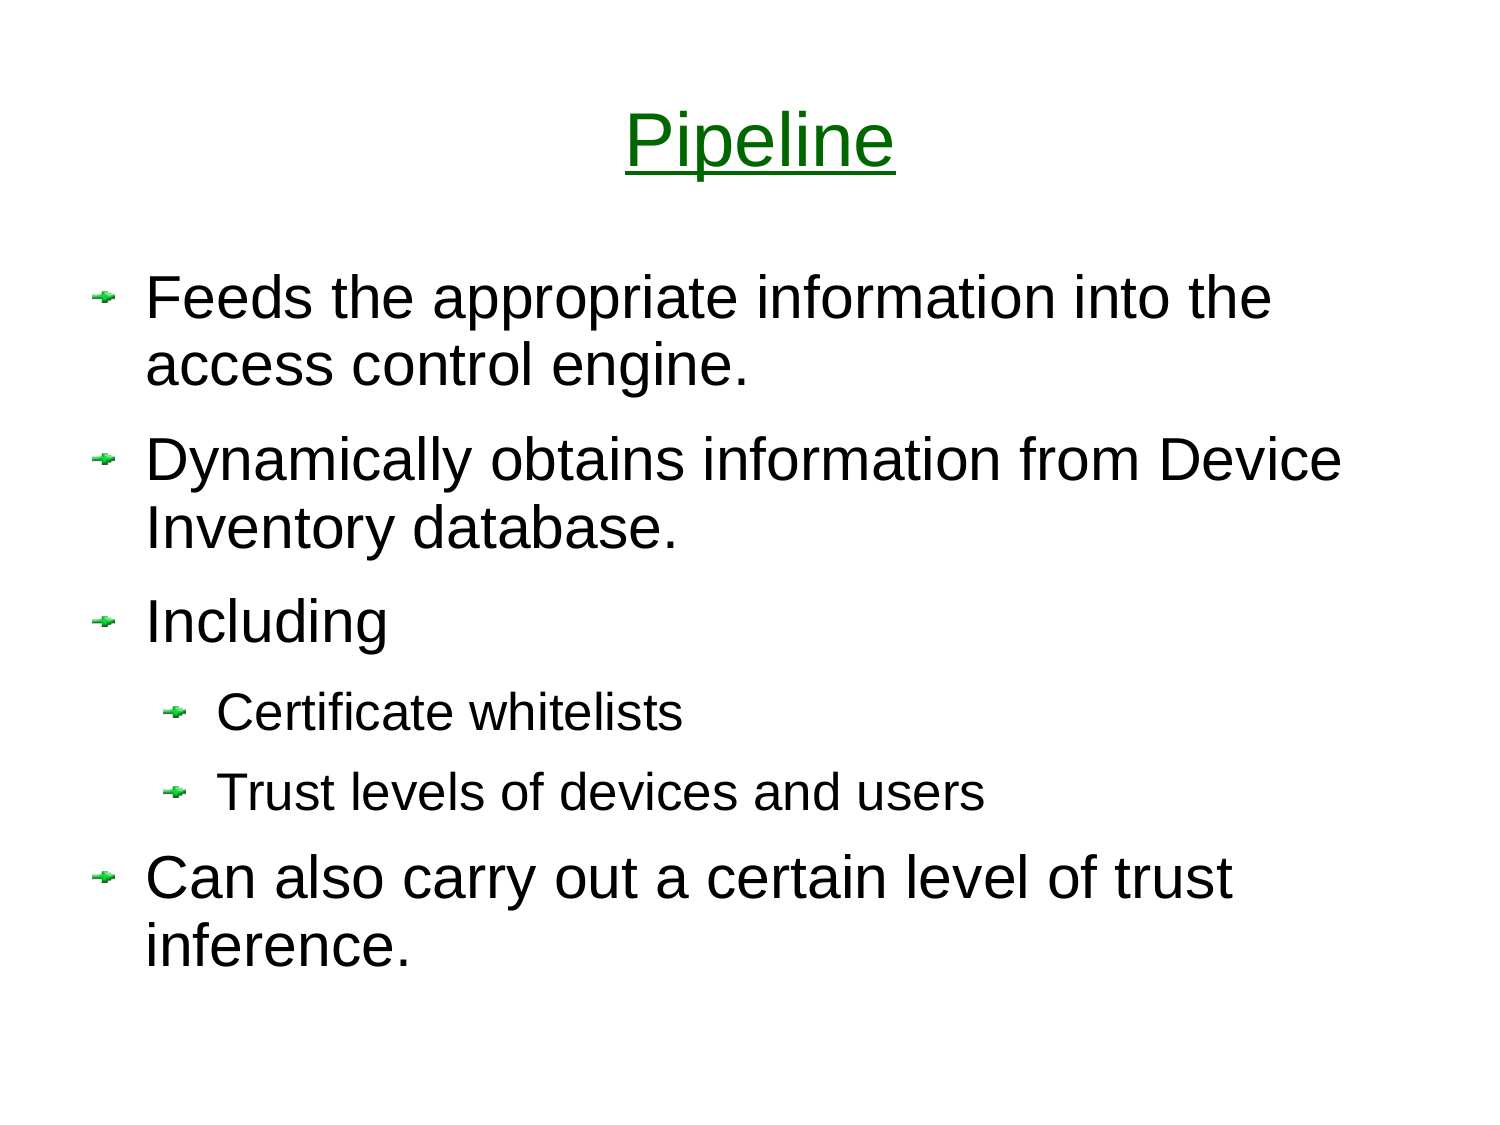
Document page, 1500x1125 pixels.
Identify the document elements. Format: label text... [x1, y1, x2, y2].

title Pipeline [75, 44, 1447, 236]
list Feeds the appropriate information into the access control engine. Dynamically obtains information from Device Inventory database. Including Certificate whitelists Trust levels of devices and users Can also carry out a certain level of trust inference. [75, 263, 1447, 997]
